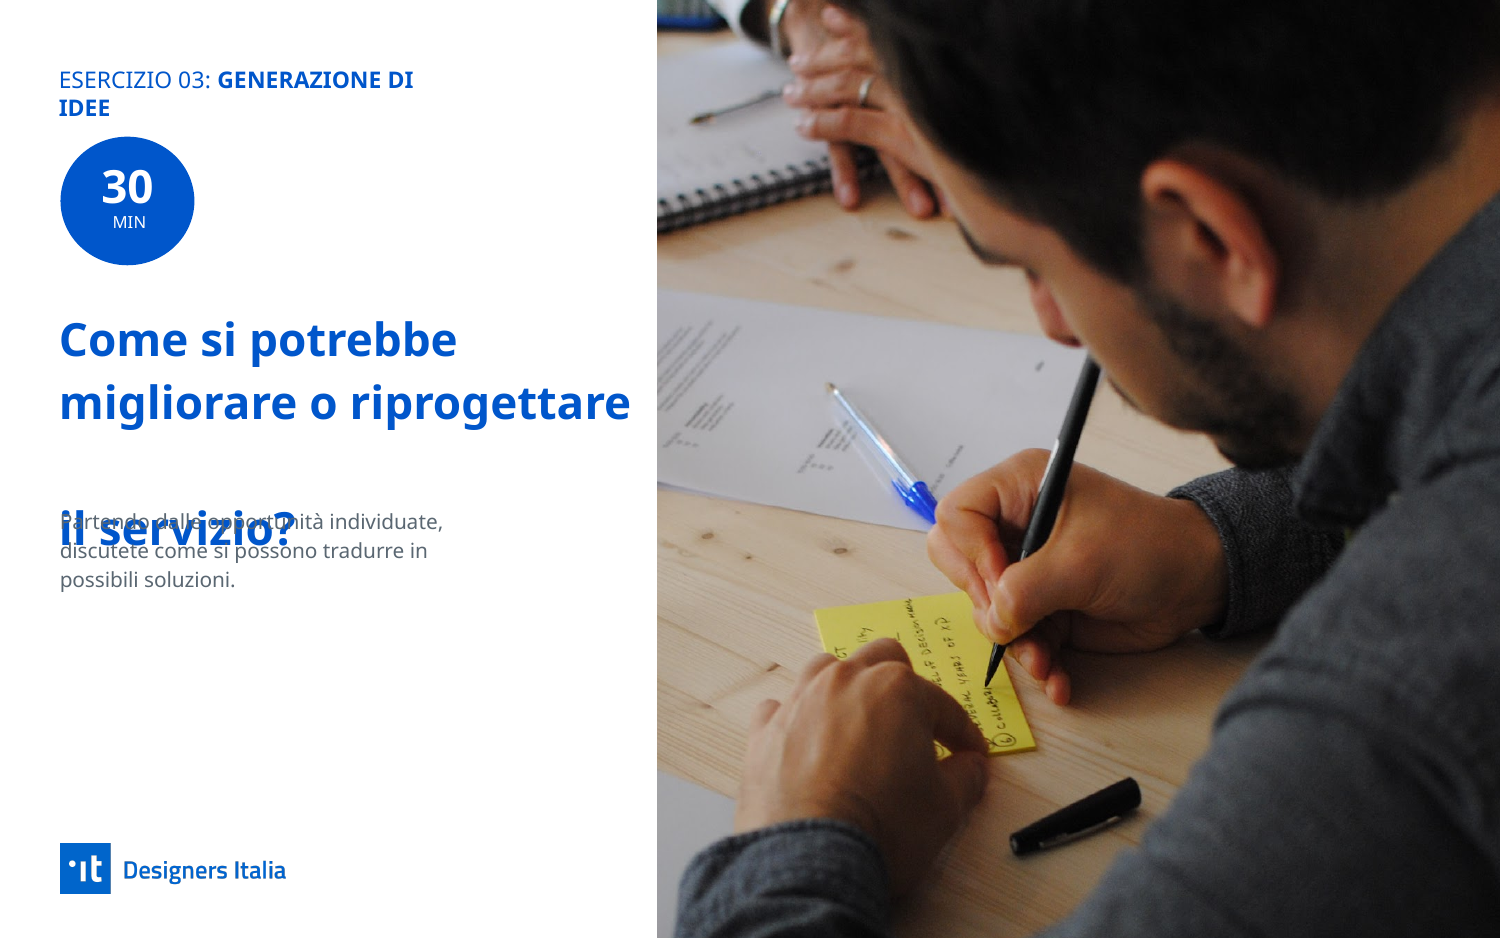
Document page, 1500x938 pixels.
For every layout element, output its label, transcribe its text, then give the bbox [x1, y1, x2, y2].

text_box [60, 153, 195, 266]
text_box Partendo dalle opportunità individuate, discutete come si possono tradurre in possibili soluzioni. [44, 490, 497, 697]
text_box Come si potrebbe migliorare o riprogettare il servizio? [43, 287, 657, 517]
picture [657, 0, 1500, 938]
text_box 30 [136, 175, 145, 196]
text_box [91, 136, 164, 147]
picture [60, 843, 299, 894]
text_box ESERCIZIO 03: GENERAZIONE DI IDEE [43, 50, 462, 140]
text_box 30 [82, 147, 173, 196]
text_box MIN [93, 196, 165, 241]
